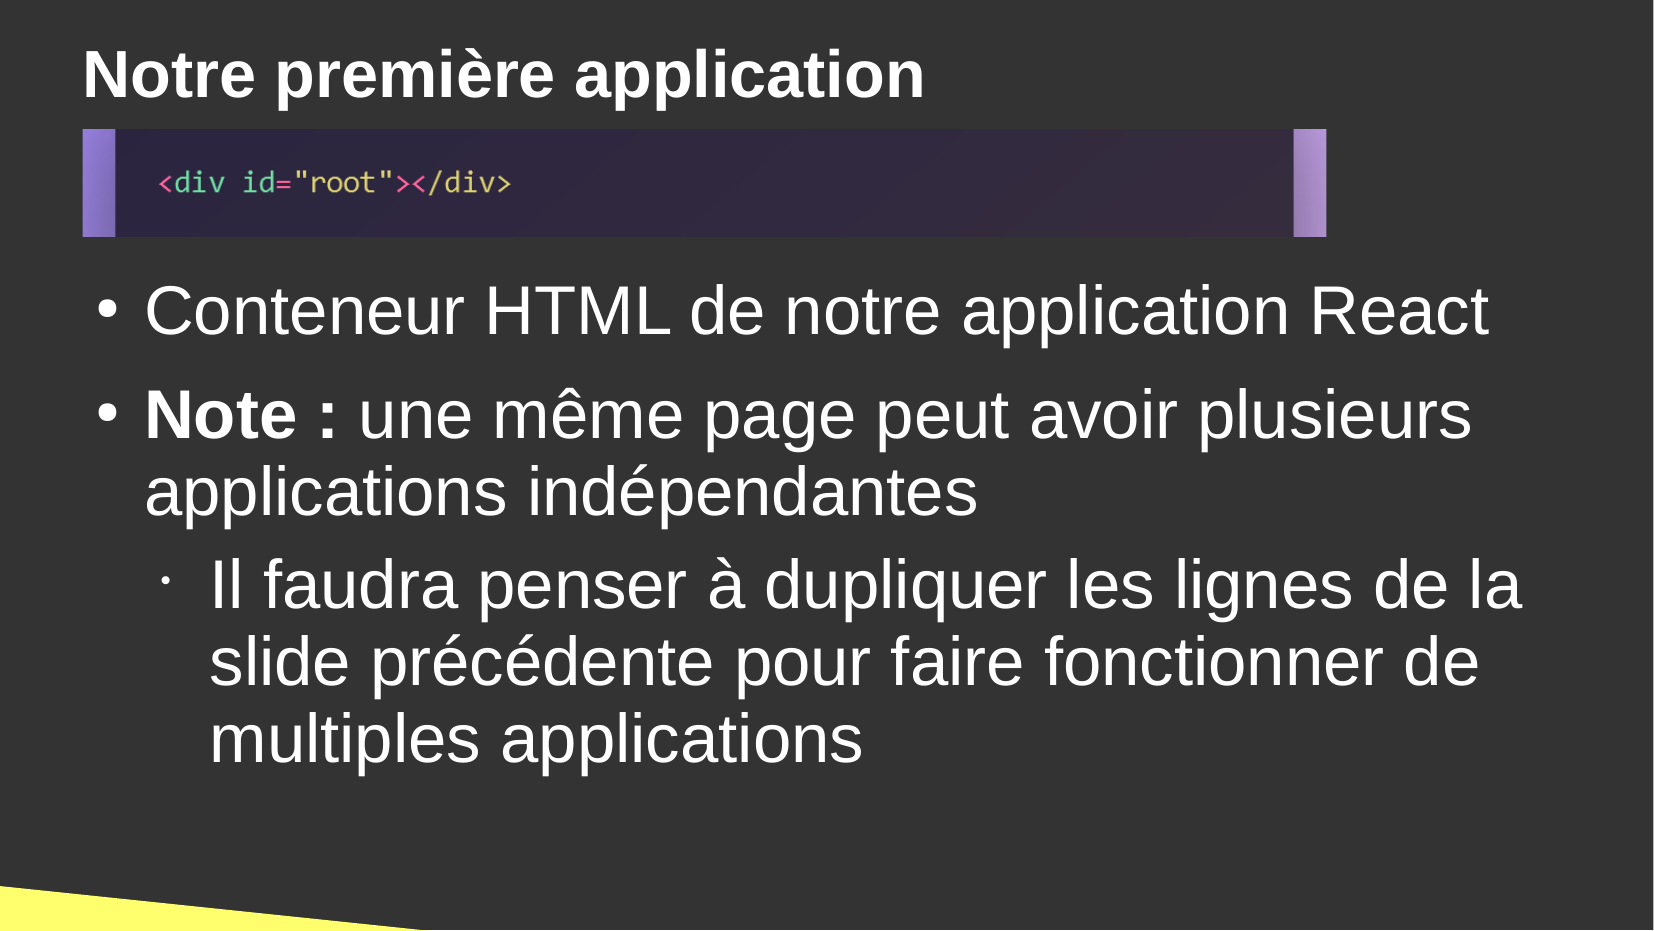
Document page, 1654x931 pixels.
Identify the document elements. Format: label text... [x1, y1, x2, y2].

list Conteneur HTML de notre application React Note : une même page peut avoir plusieurs applications indépendantes Il faudra penser à dupliquer les lignes de la slide précédente pour faire fonctionner de multiples applications [79, 271, 1619, 780]
picture [82, 129, 1327, 237]
title Notre première application [82, 37, 1571, 114]
text_box [0, 886, 432, 931]
